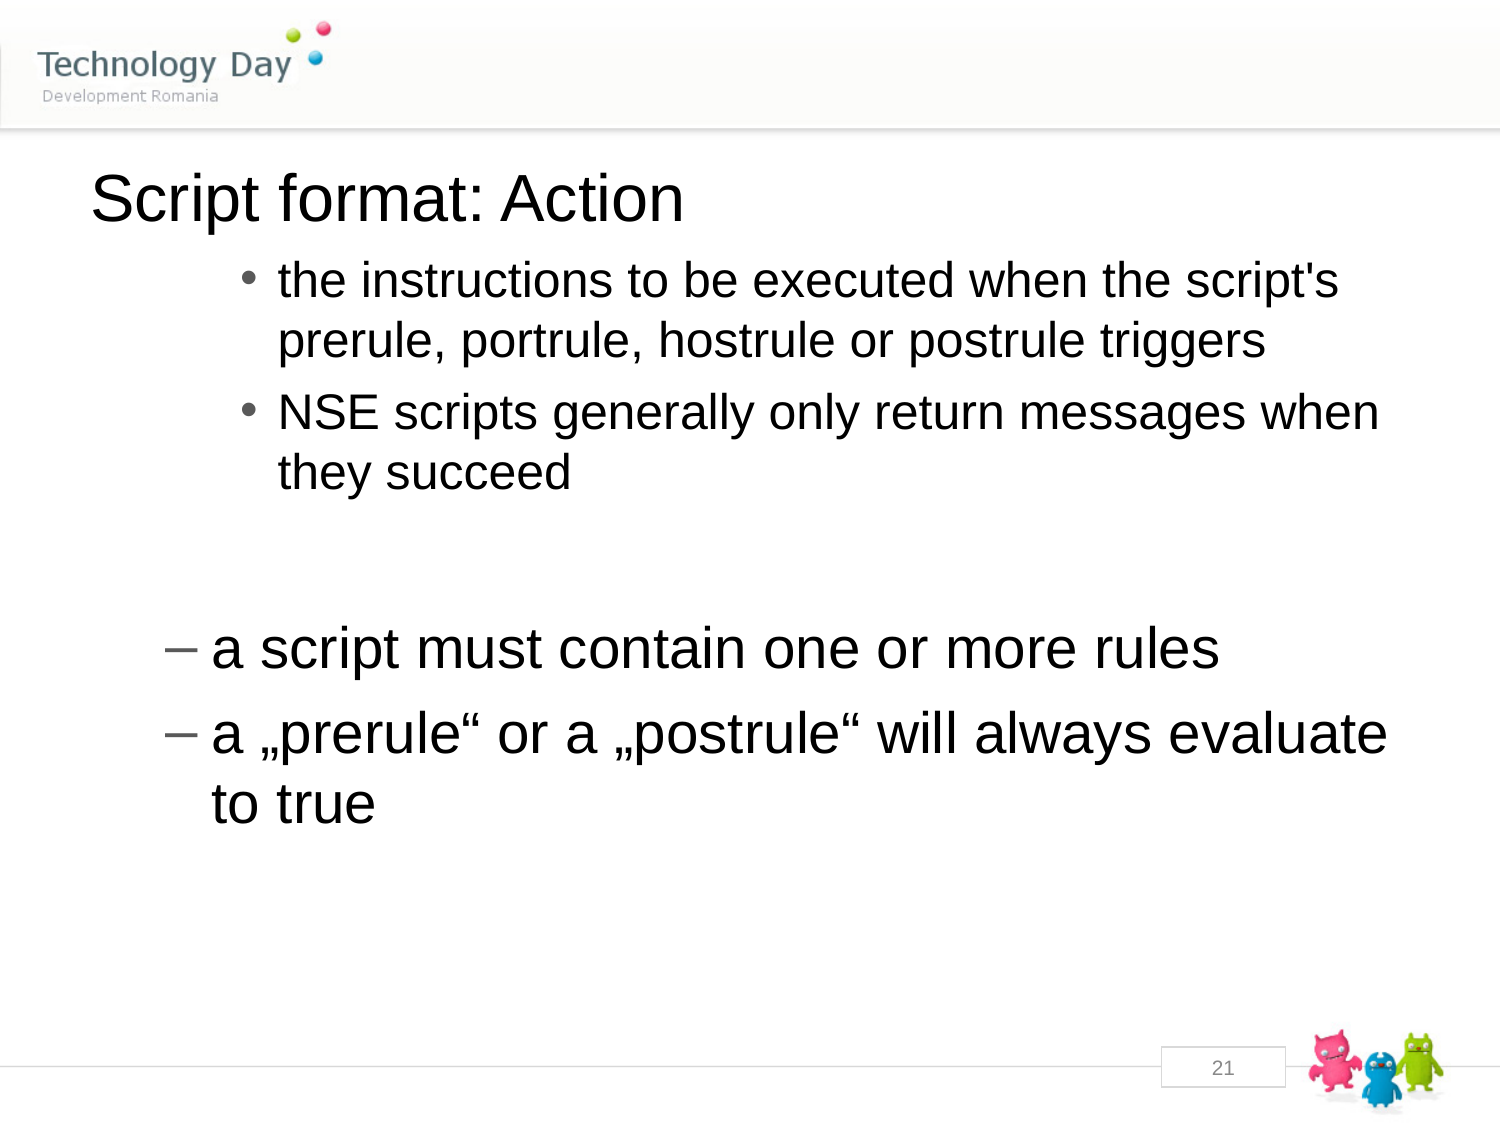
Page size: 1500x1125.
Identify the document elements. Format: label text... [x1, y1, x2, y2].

list Script format: Action the instructions to be executed when the script's prerule, portrule, hostrule or postrule triggers NSE scripts generally only return messages when they succeed a script must contain one or more rules a „prerule“ or a „postrule“ will always evaluate to true [75, 147, 1426, 940]
picture [0, 0, 1500, 141]
picture [0, 1012, 1500, 1125]
